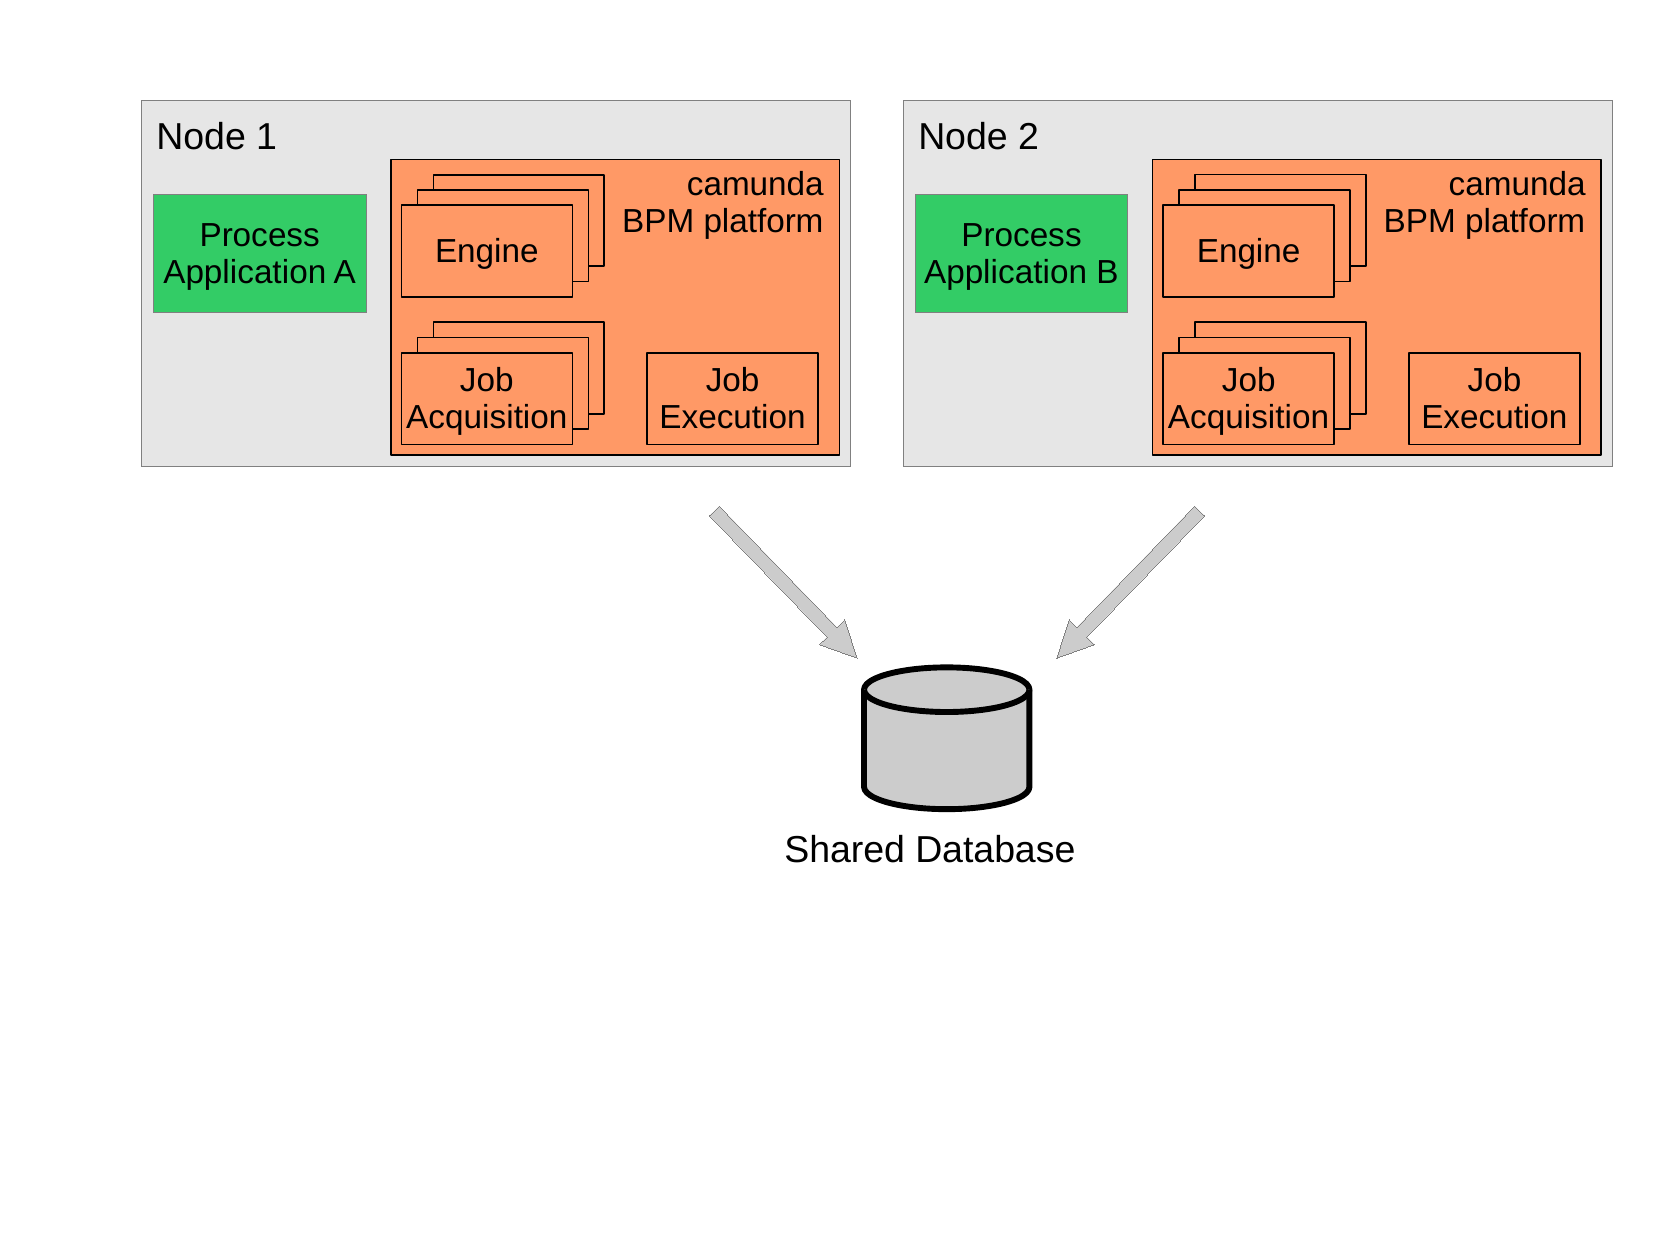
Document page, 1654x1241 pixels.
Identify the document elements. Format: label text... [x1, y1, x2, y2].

text_box Process Application A [153, 194, 367, 313]
text_box camunda BPM platform [390, 159, 840, 455]
text_box Engine [1163, 205, 1335, 297]
text_box Engine [1179, 189, 1351, 282]
text_box [1056, 506, 1205, 659]
text_box Job Execution [1408, 352, 1580, 445]
text_box Engine [1195, 174, 1367, 267]
text_box [709, 506, 858, 659]
text_box Shared Database [769, 820, 1136, 878]
text_box Engine [401, 205, 573, 297]
text_box Node 2 [903, 100, 1613, 467]
text_box Process Application B [915, 194, 1128, 313]
text_box Job Acquisition [401, 352, 573, 445]
text_box [417, 322, 605, 430]
text_box [1179, 322, 1367, 430]
text_box Job Acquisition [1163, 352, 1335, 445]
text_box Job Execution [647, 352, 819, 445]
text_box Engine [417, 189, 589, 282]
text_box Engine [433, 174, 605, 267]
text_box Node 1 [141, 100, 851, 467]
text_box [864, 667, 1030, 810]
text_box camunda BPM platform [1152, 159, 1602, 455]
